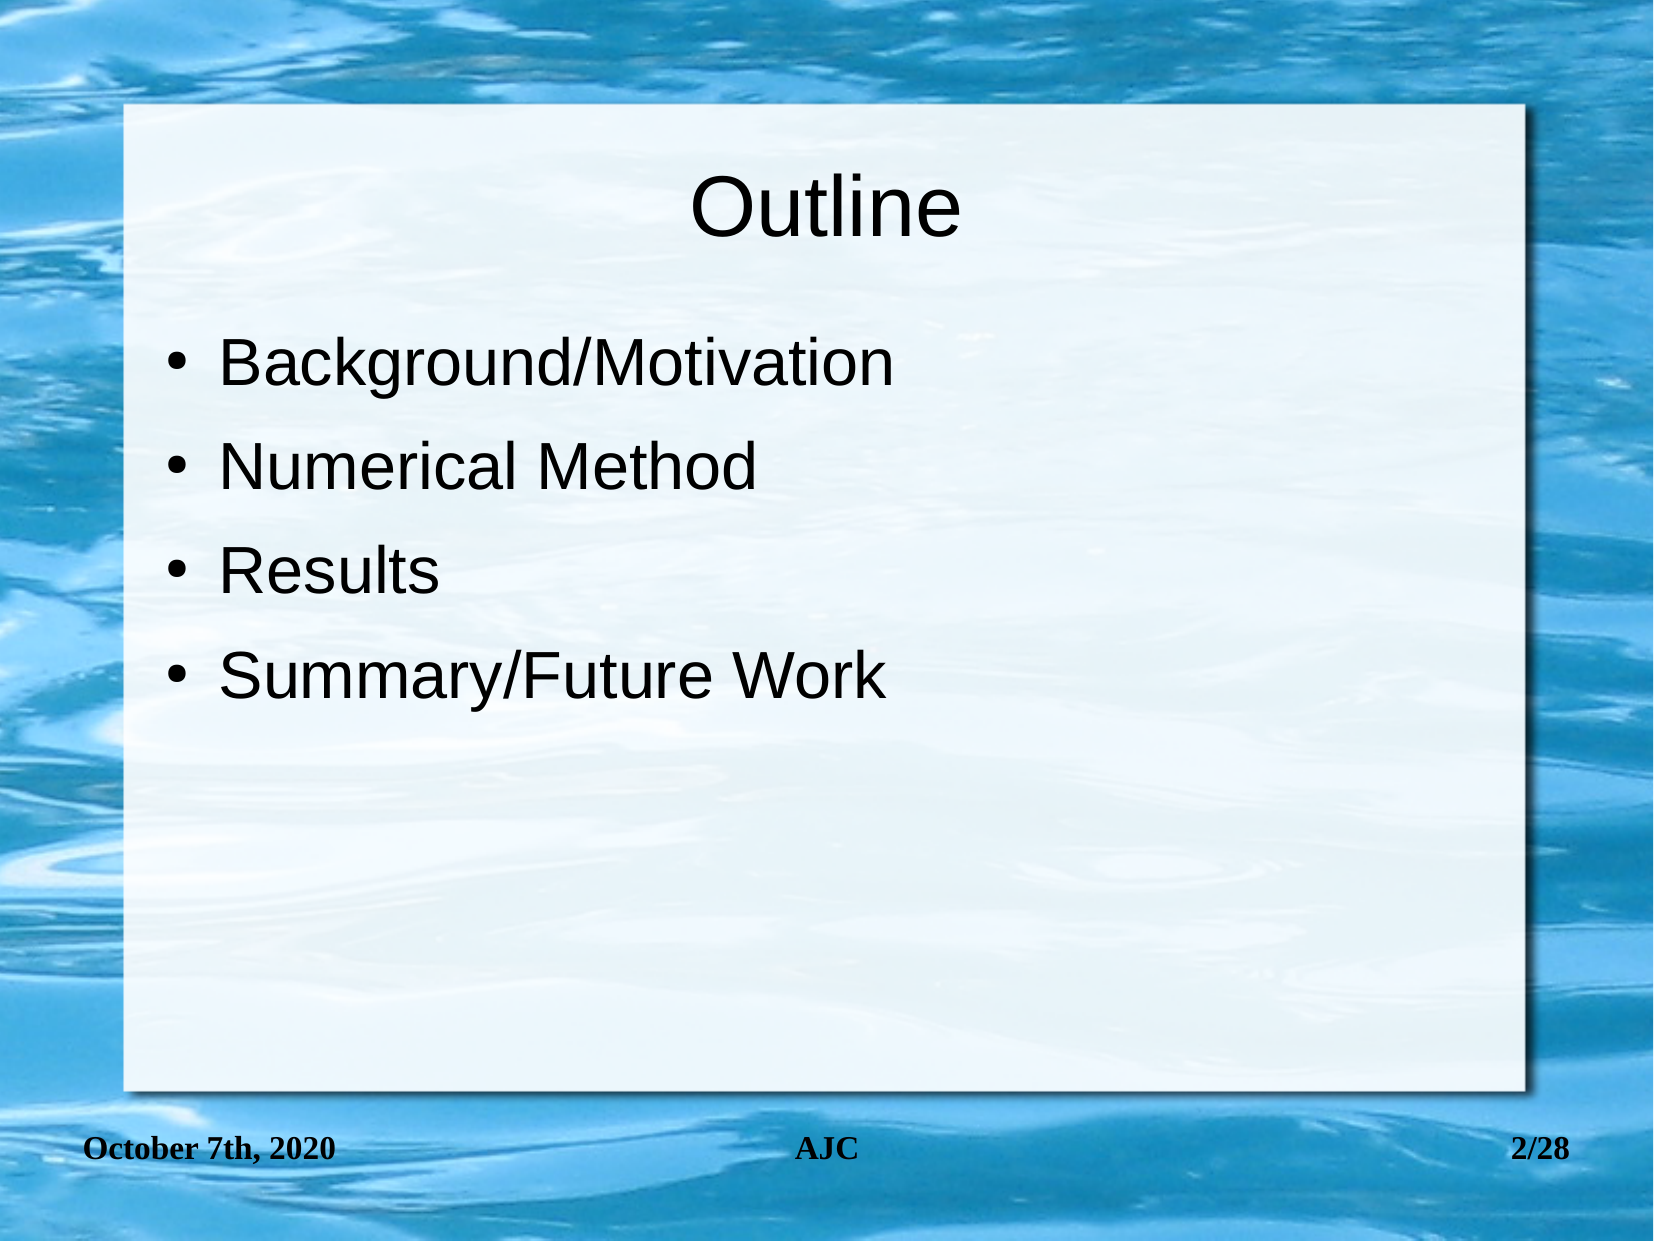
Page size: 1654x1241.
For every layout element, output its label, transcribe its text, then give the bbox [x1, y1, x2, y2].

list Background/Motivation Numerical Method Results Summary/Future Work [147, 324, 1506, 1064]
picture [0, 0, 1654, 1241]
title Outline [147, 118, 1506, 296]
